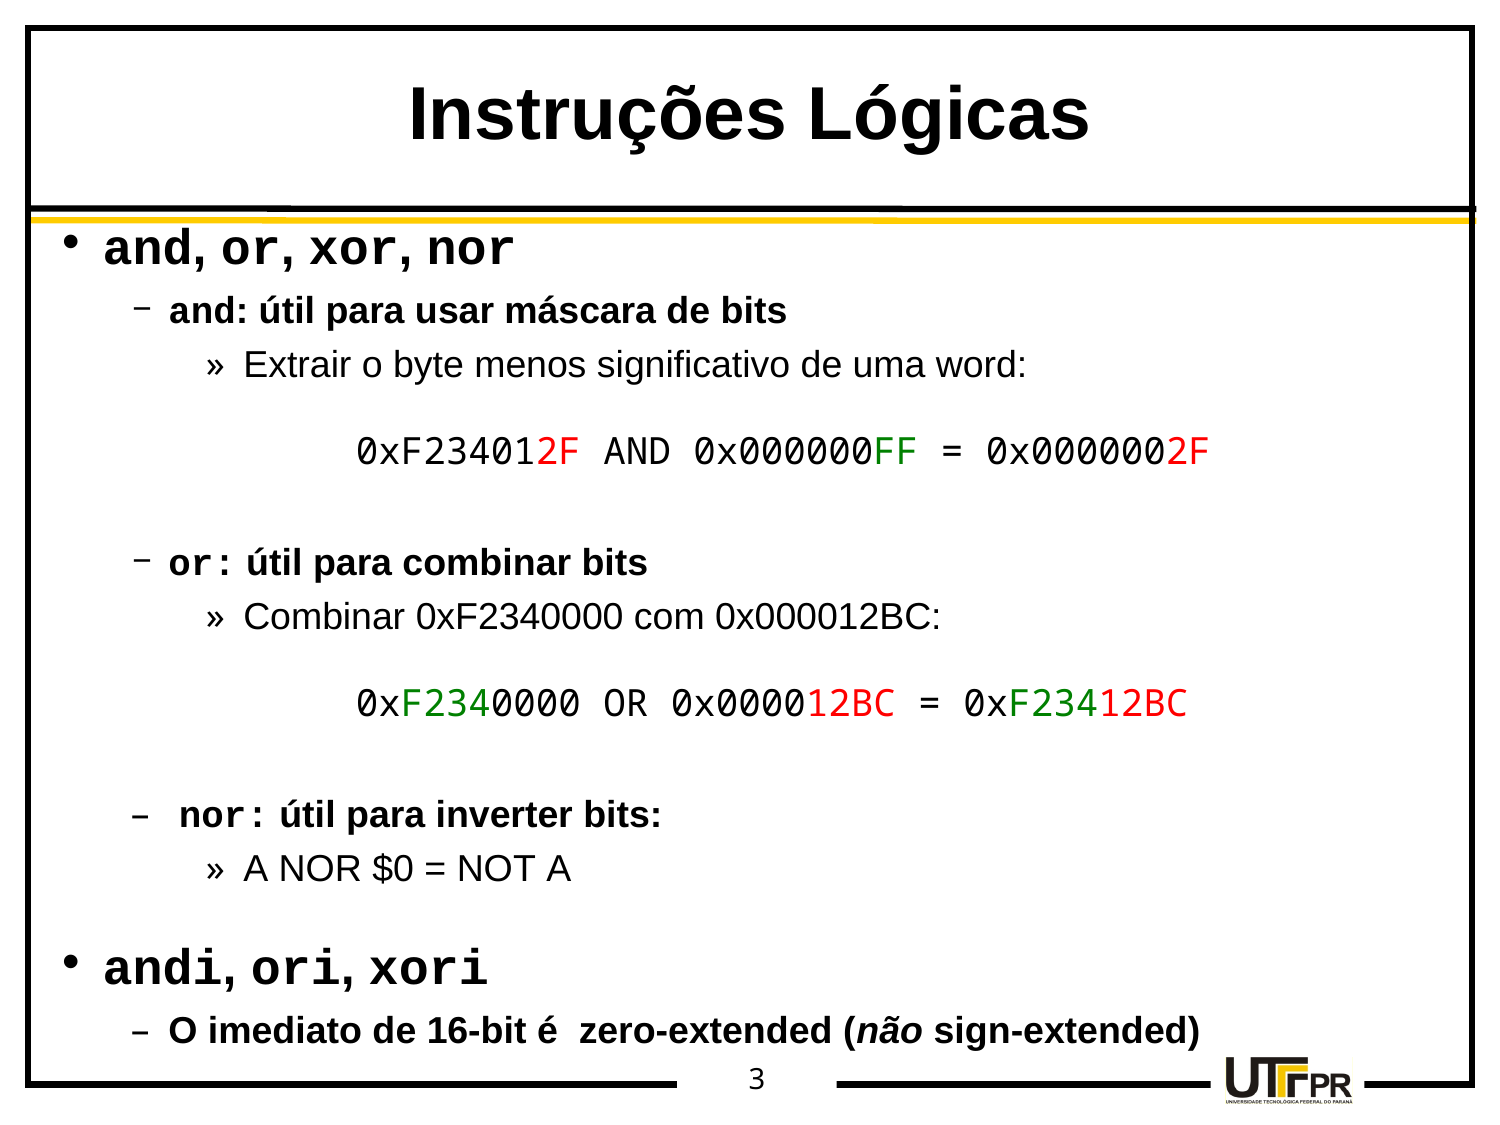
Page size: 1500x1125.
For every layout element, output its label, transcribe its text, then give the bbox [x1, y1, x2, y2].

picture [1225, 1057, 1353, 1104]
title Instruções Lógicas [0, 60, 1500, 167]
list and, or, xor, nor and: útil para usar máscara de bits Extrair o byte menos significativo de uma word: 0xF234012F AND 0x000000FF = 0x0000002F or: útil para combinar bits Combinar 0xF2340000 com 0x000012BC: 0xF2340000 OR 0x000012BC = 0xF23412BC nor: útil para inverter bits: A NOR $0 = NOT A andi, ori, xori O imediato de 16-bit é zero-extended (não sign-extended) [41, 213, 1447, 1055]
